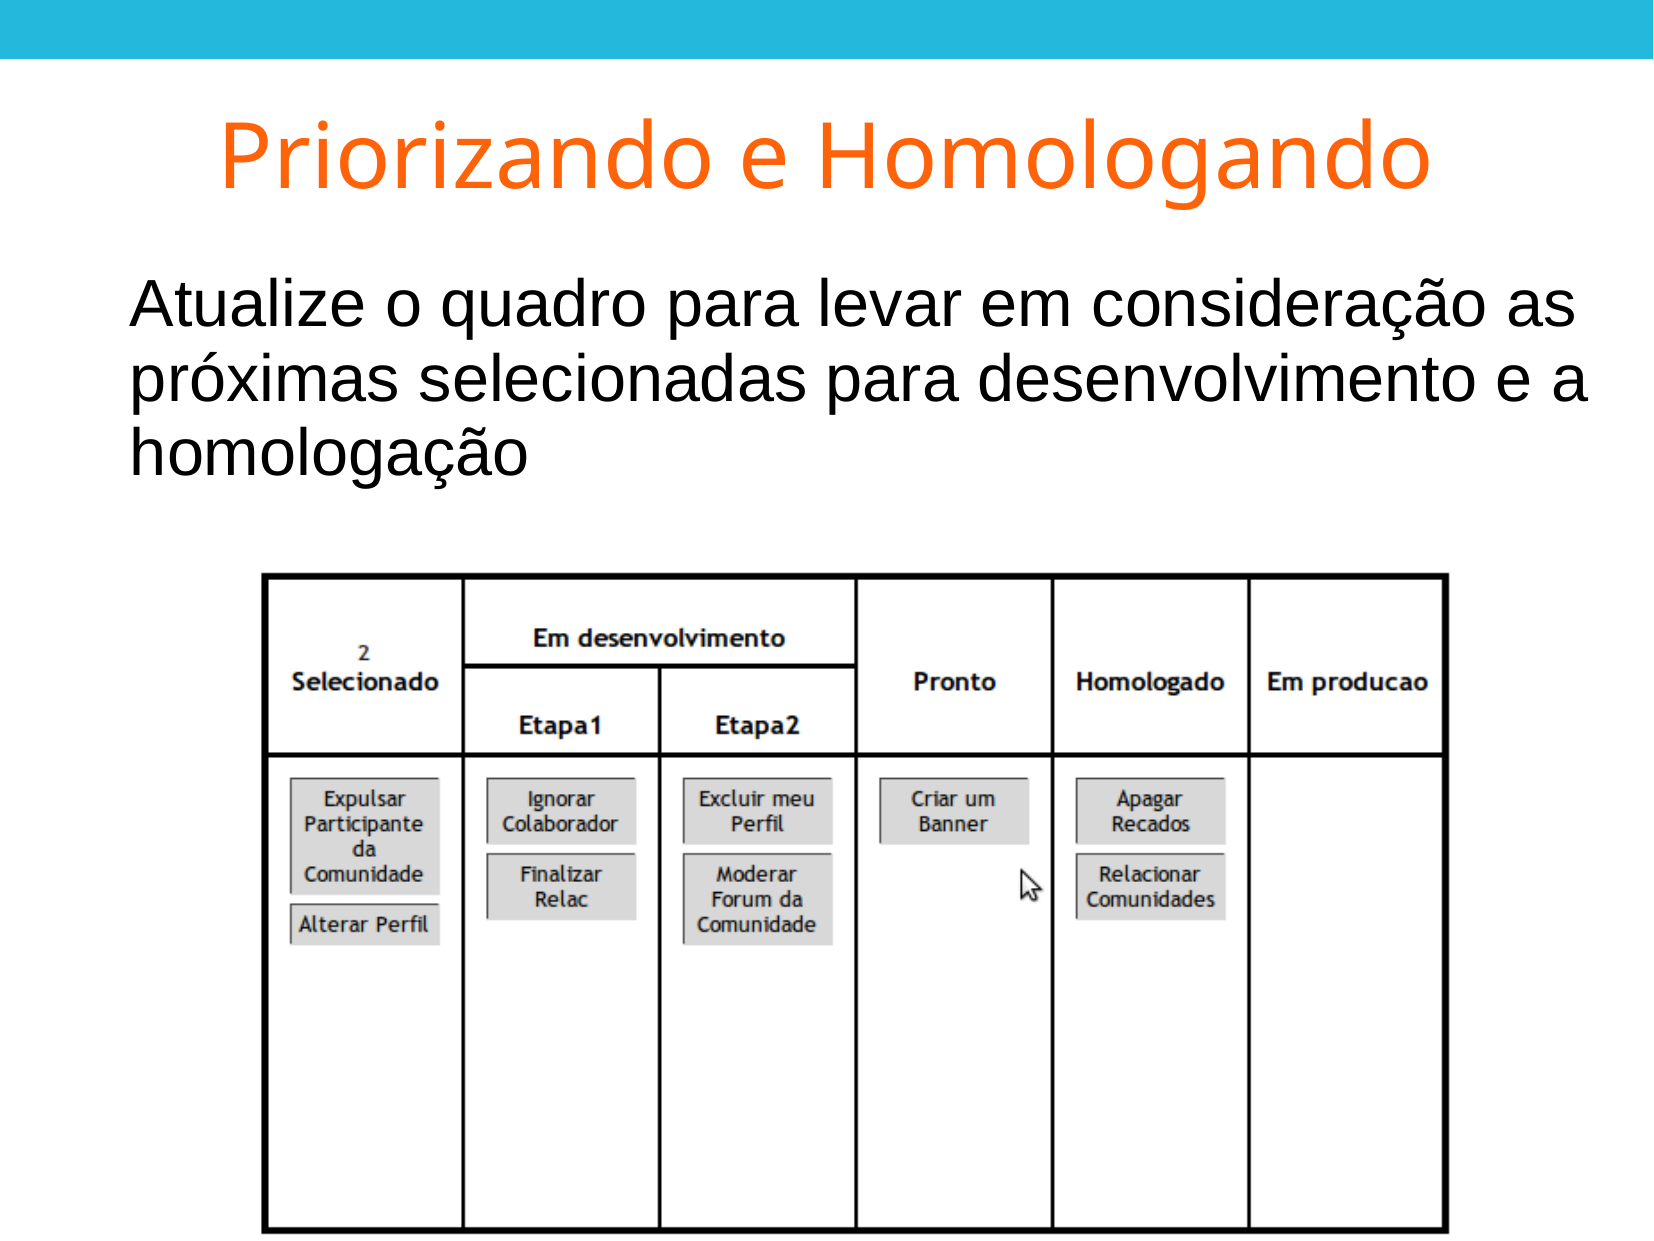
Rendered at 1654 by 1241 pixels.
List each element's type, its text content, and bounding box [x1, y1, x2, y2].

list Atualize o quadro para levar em consideração as próximas selecionadas para desenvolvimento e a homologação [59, 265, 1625, 1182]
picture [18, 501, 1506, 1241]
title Priorizando e Homologando [82, 49, 1571, 257]
